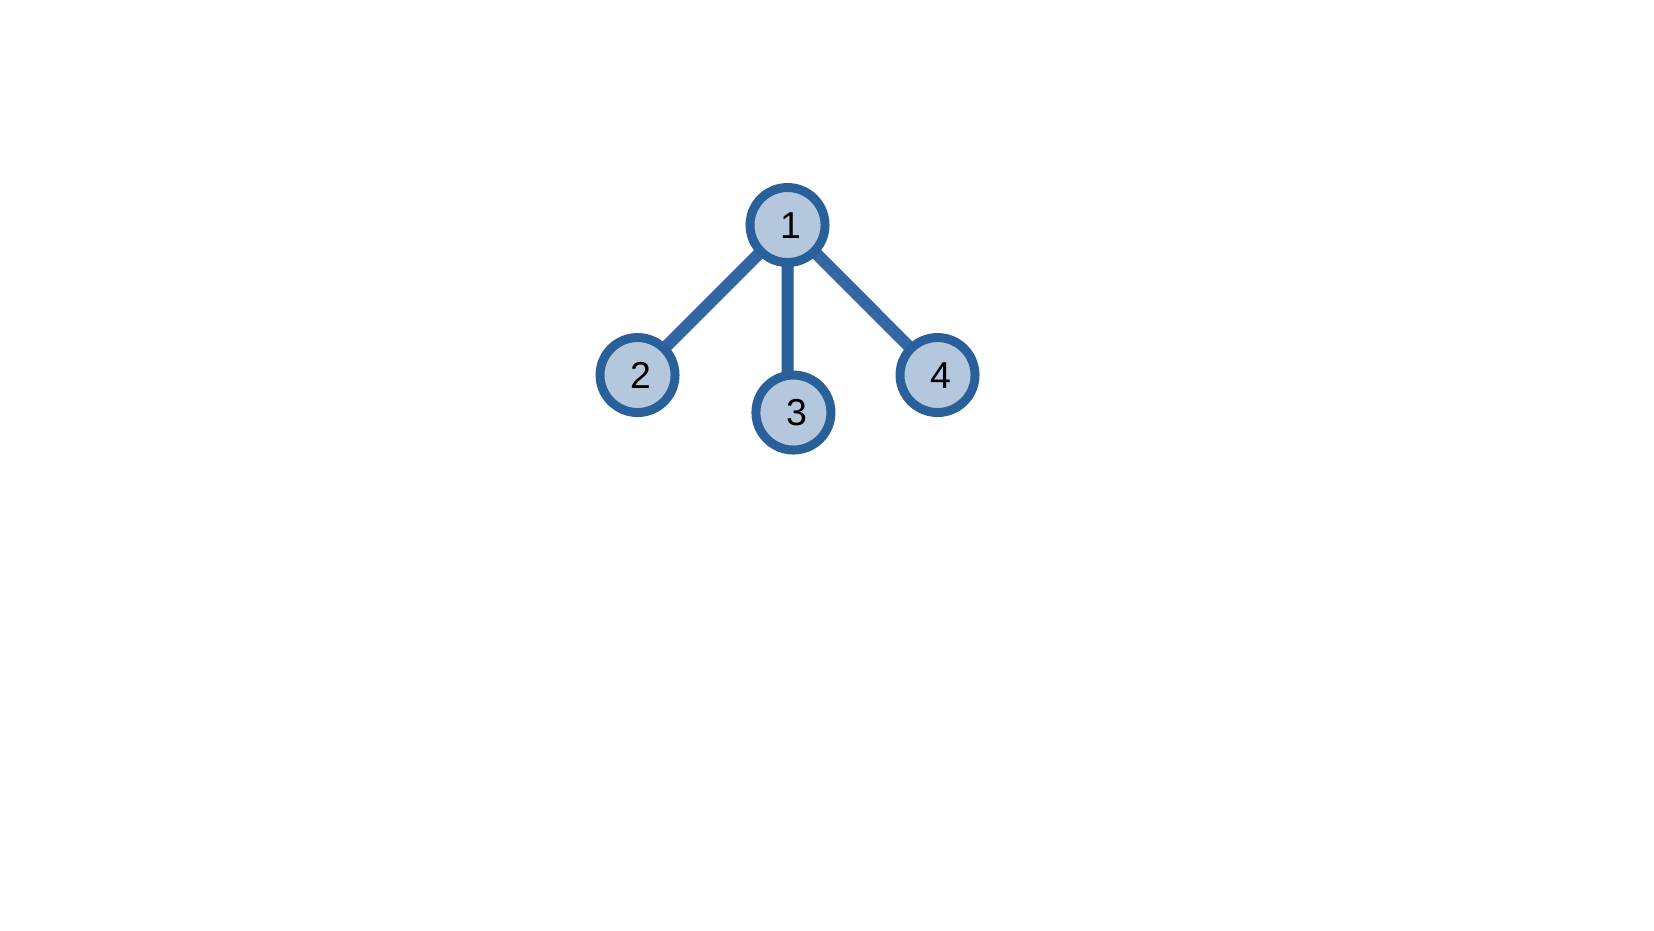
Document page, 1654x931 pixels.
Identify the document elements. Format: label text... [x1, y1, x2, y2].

text_box 1 [750, 187, 826, 263]
text_box 4 [900, 337, 976, 413]
text_box 2 [600, 337, 676, 413]
text_box 3 [755, 375, 831, 451]
